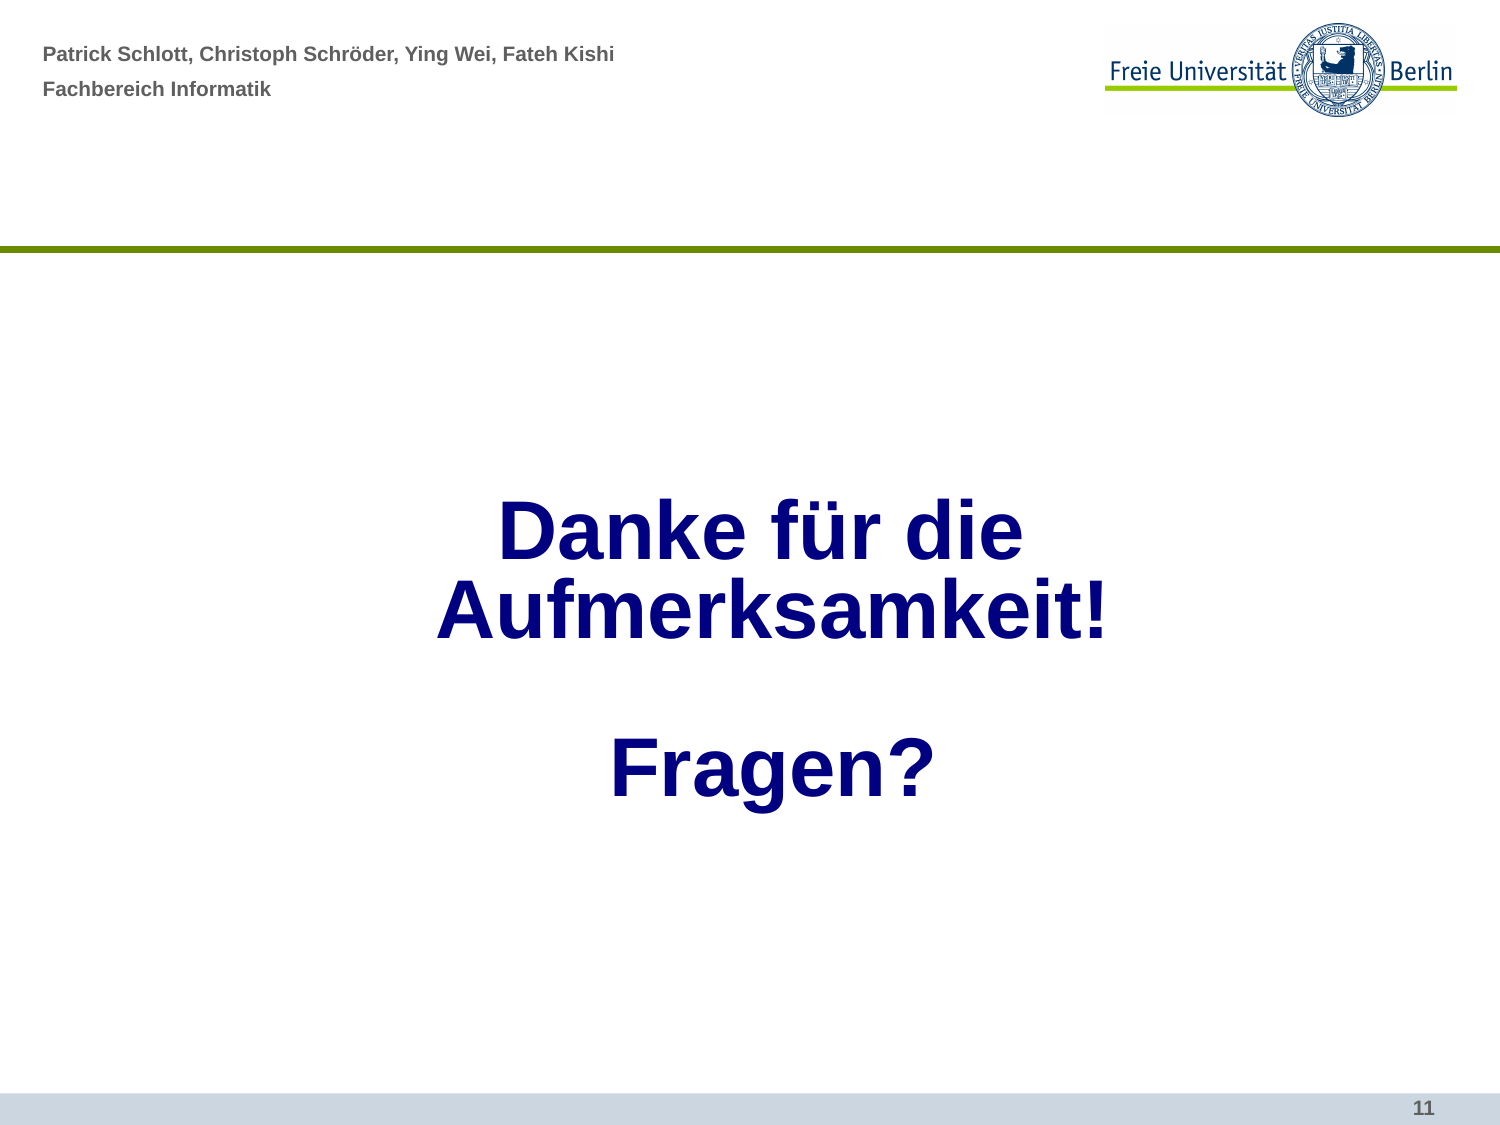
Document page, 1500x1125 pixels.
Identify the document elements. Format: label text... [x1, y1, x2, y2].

picture [1105, 23, 1457, 117]
title Danke für die Aufmerksamkeit! Fragen? [88, 423, 1458, 886]
